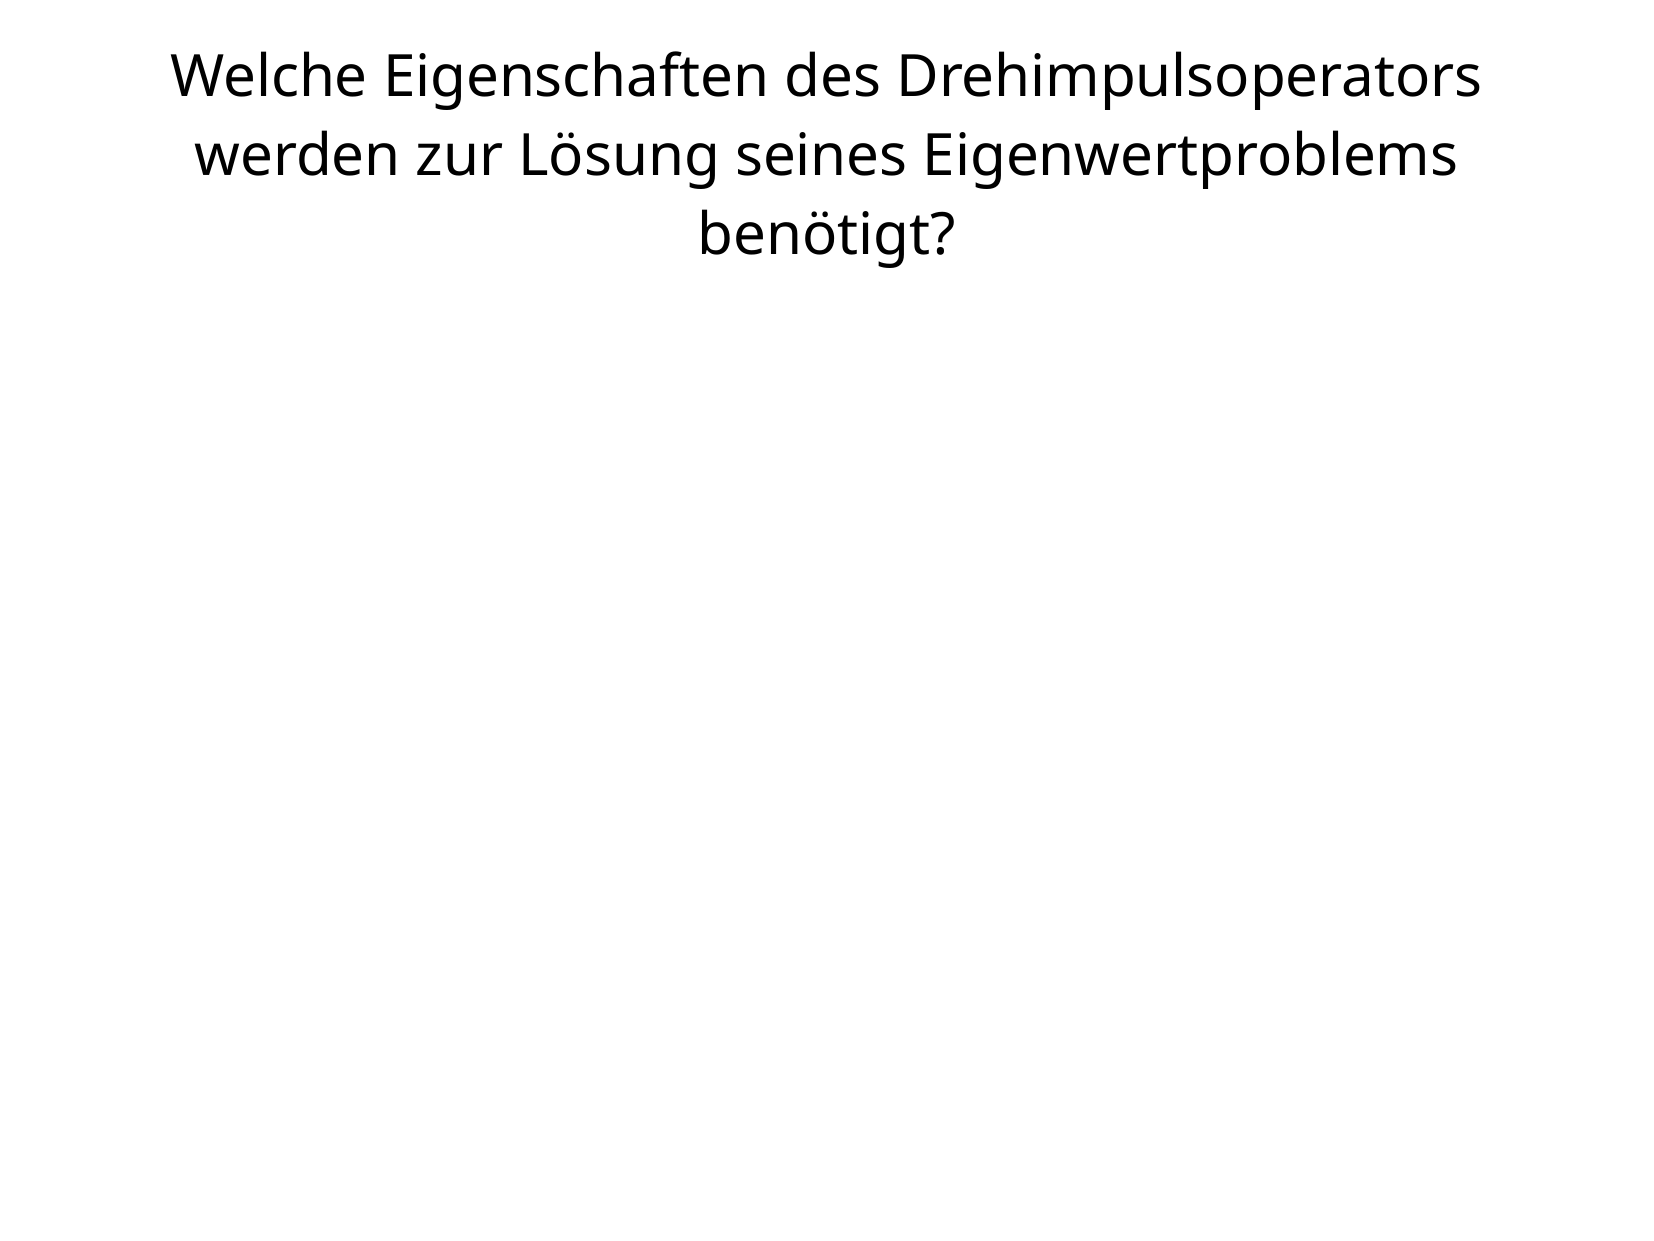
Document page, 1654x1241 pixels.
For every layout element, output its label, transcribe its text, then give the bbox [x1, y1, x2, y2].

title Welche Eigenschaften des Drehimpulsoperators werden zur Lösung seines Eigenwertproblems benötigt? [82, 49, 1571, 257]
